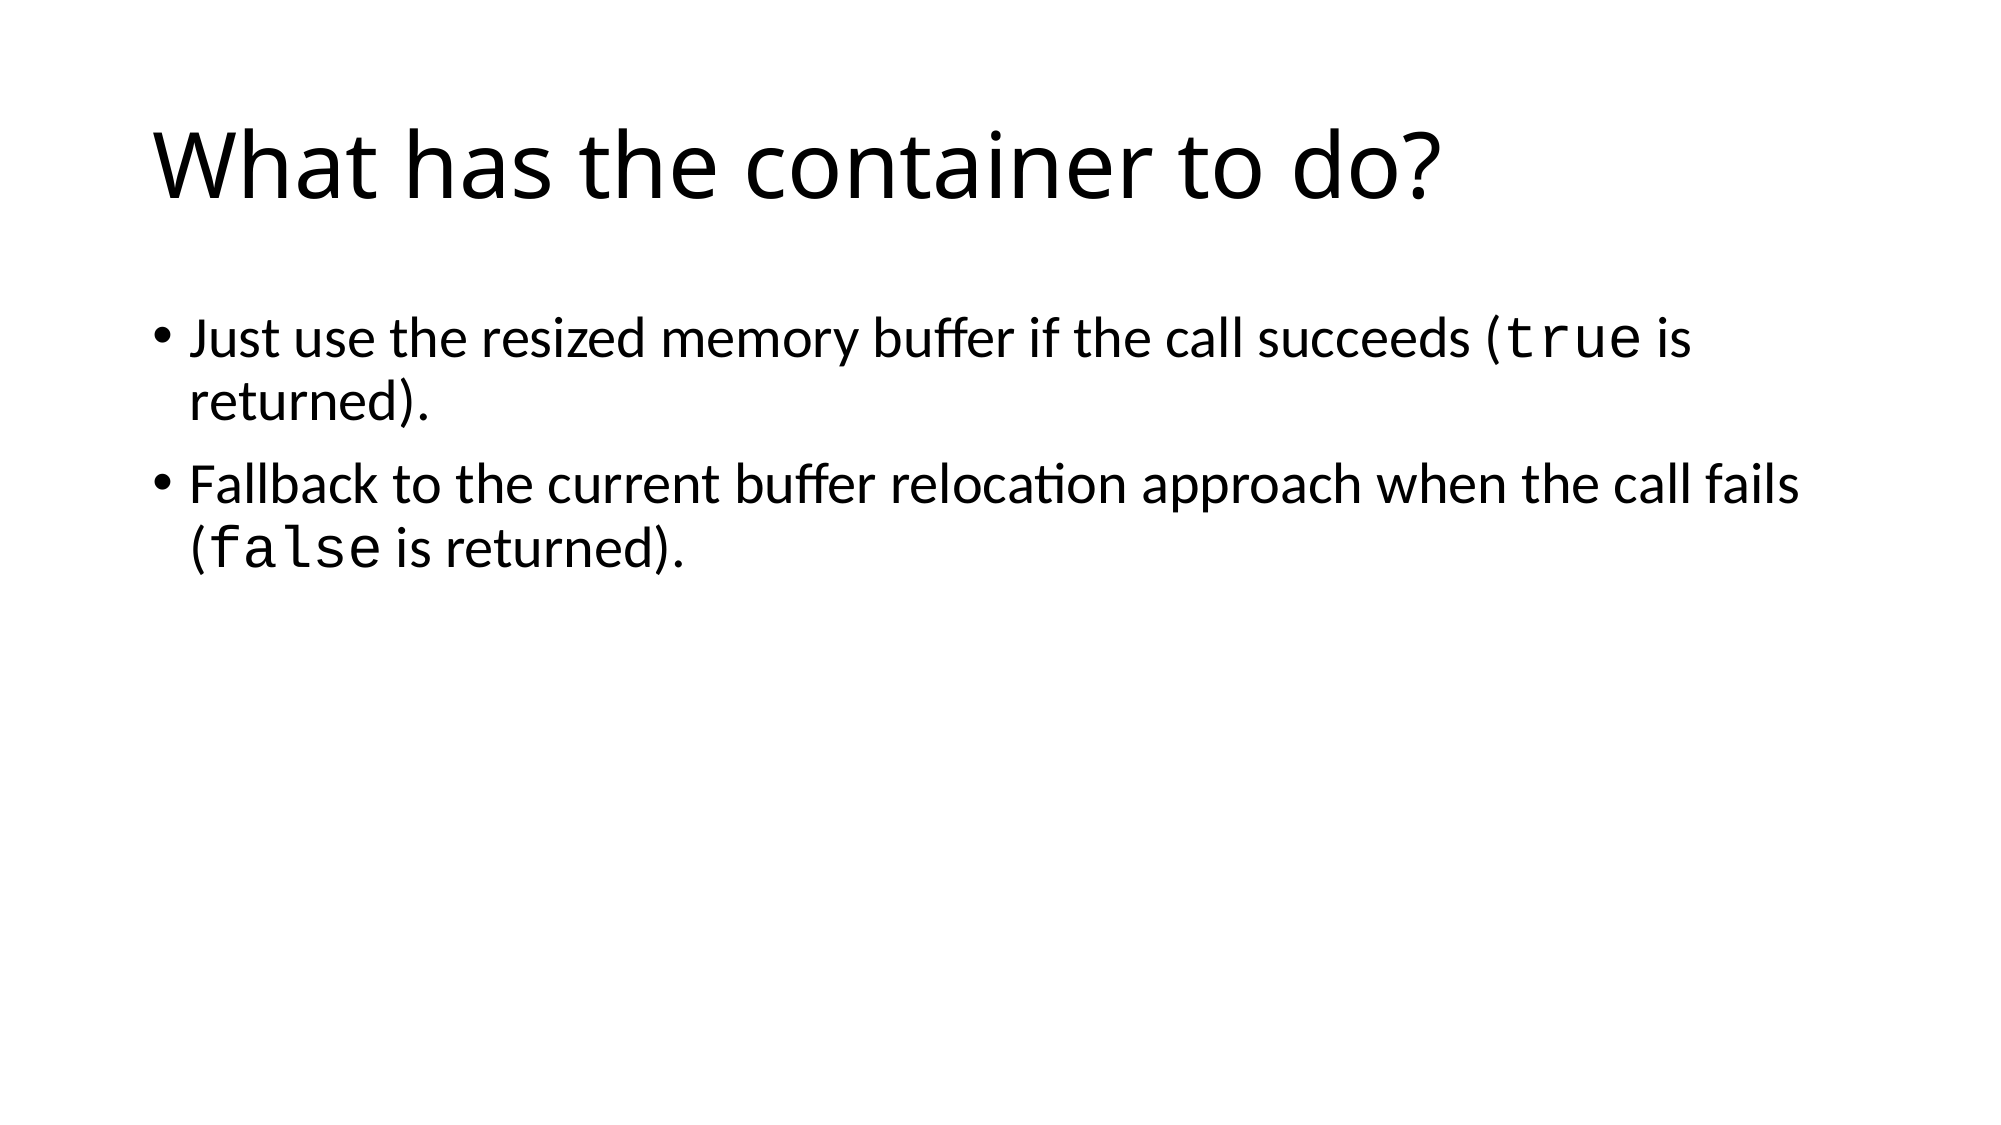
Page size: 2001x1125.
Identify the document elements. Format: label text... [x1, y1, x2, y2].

list Just use the resized memory buffer if the call succeeds (true is returned). Fallback to the current buffer relocation approach when the call fails (false is returned). [137, 299, 1863, 1014]
title What has the container to do? [137, 59, 1863, 278]
